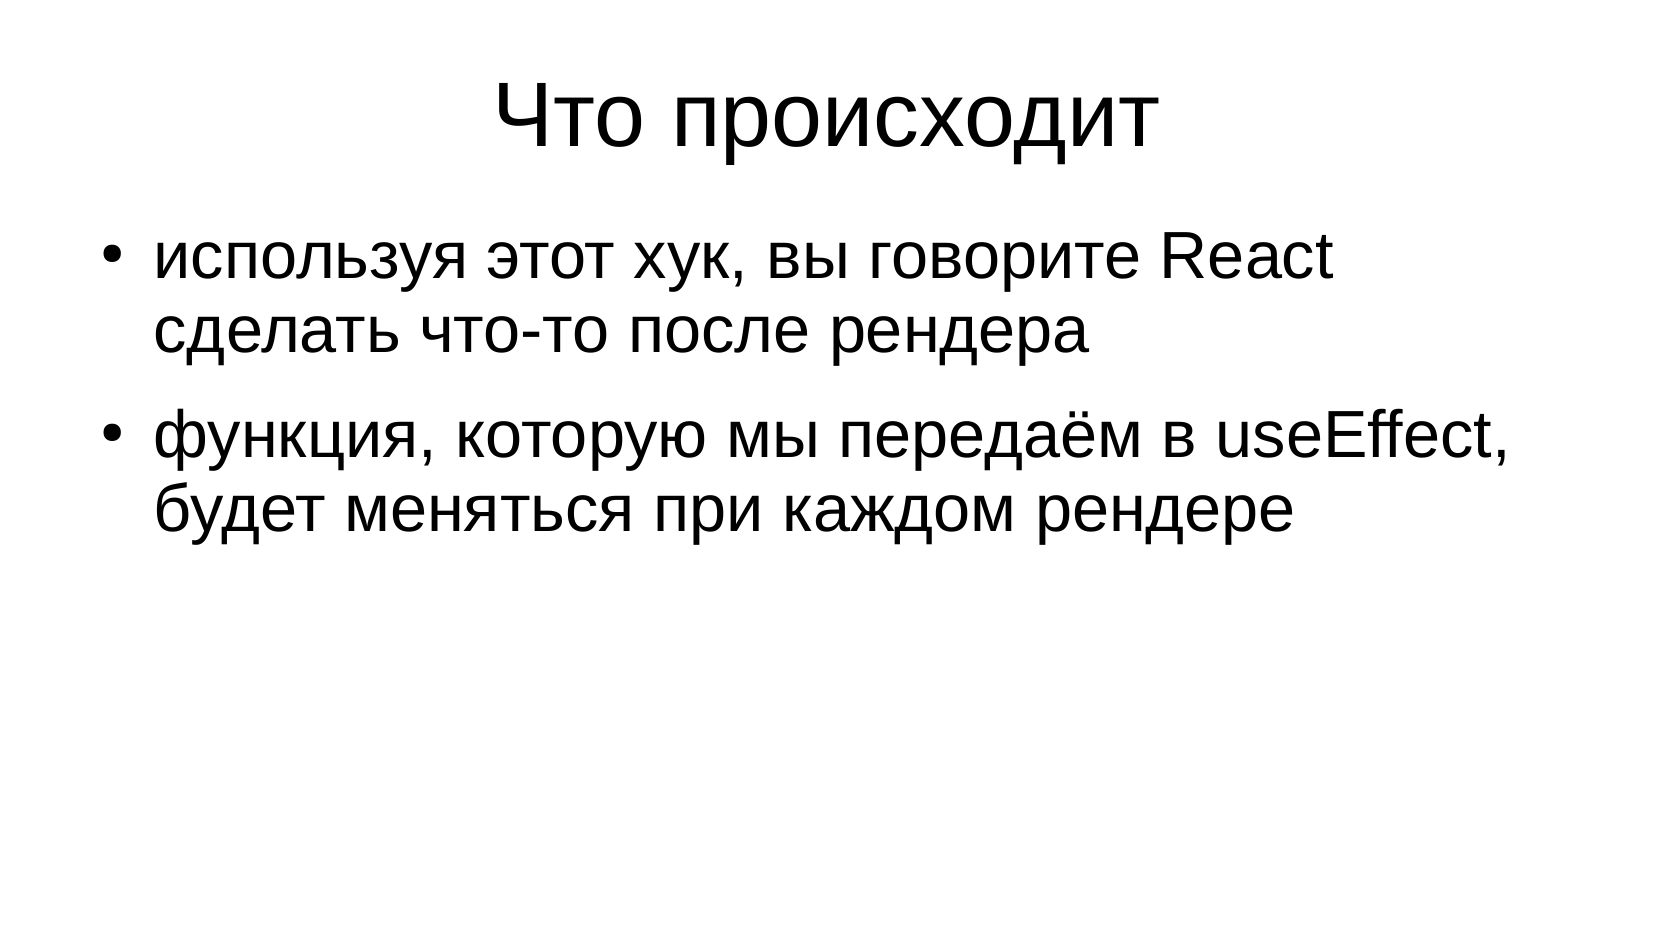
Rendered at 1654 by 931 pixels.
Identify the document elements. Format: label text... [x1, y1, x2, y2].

title Что происходит [82, 37, 1571, 193]
list используя этот хук, вы говорите React сделать что-то после рендера функция, которую мы передаём в useEffect, будет меняться при каждом рендере [82, 217, 1571, 758]
